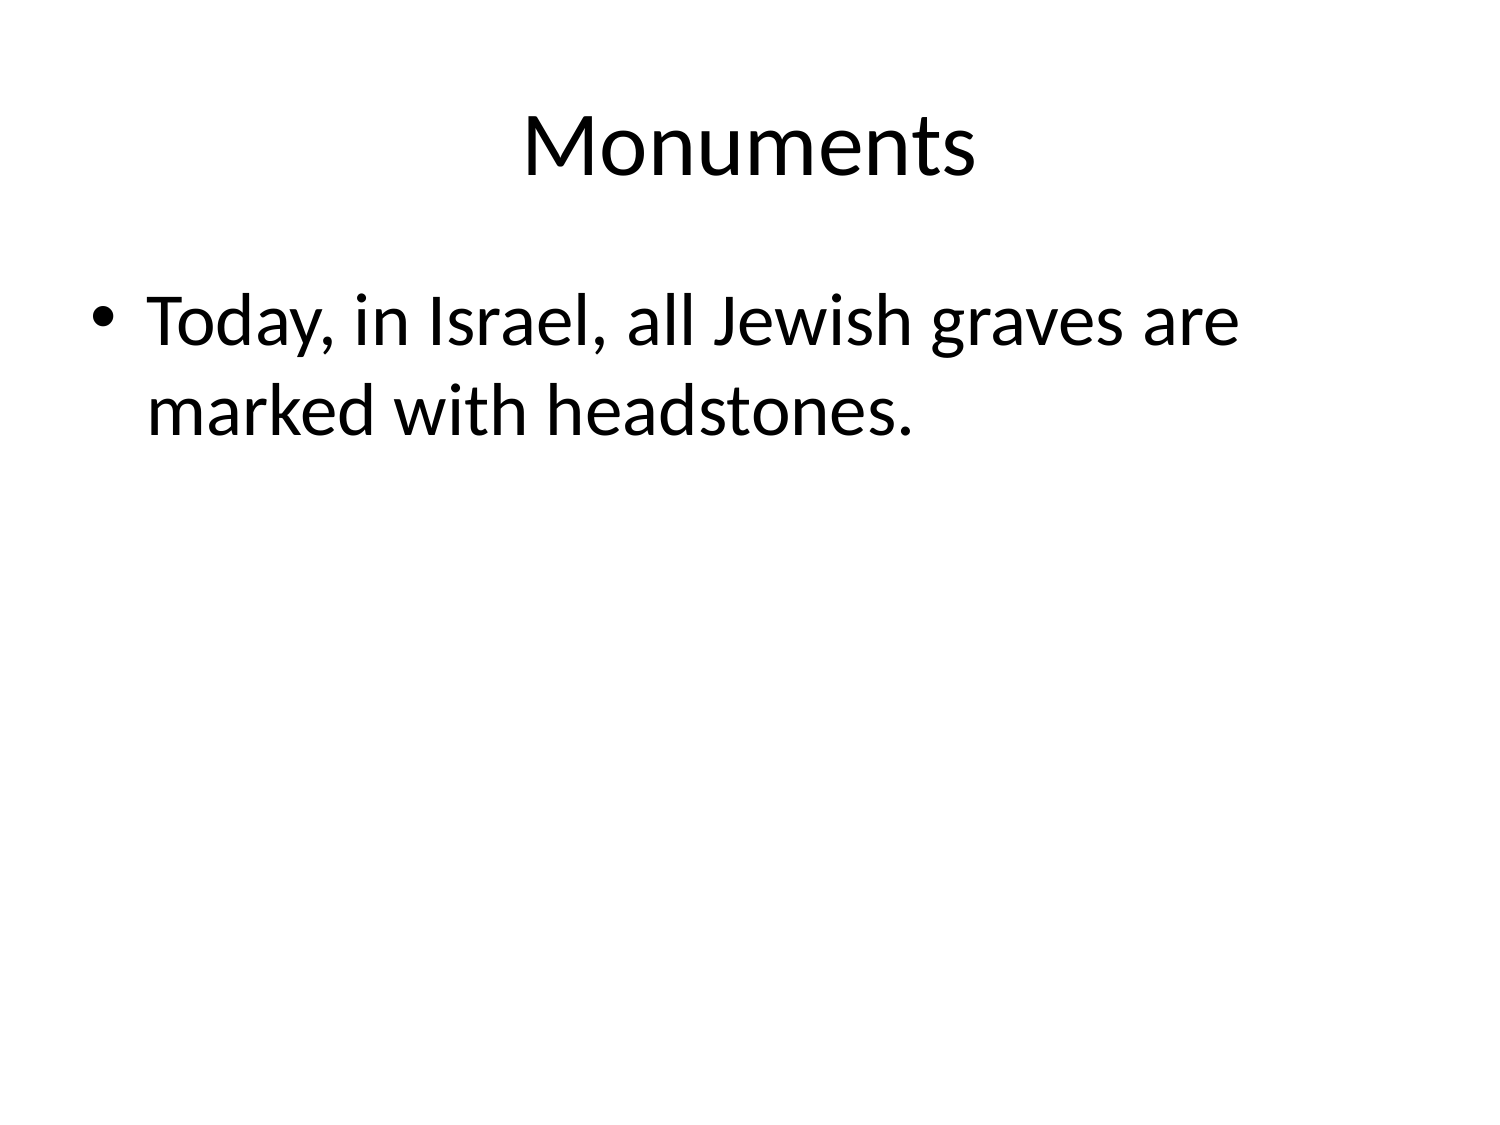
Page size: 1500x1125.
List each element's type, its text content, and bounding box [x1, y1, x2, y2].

list Today, in Israel, all Jewish graves are marked with headstones. [75, 262, 1425, 1005]
title Monuments [75, 45, 1425, 233]
